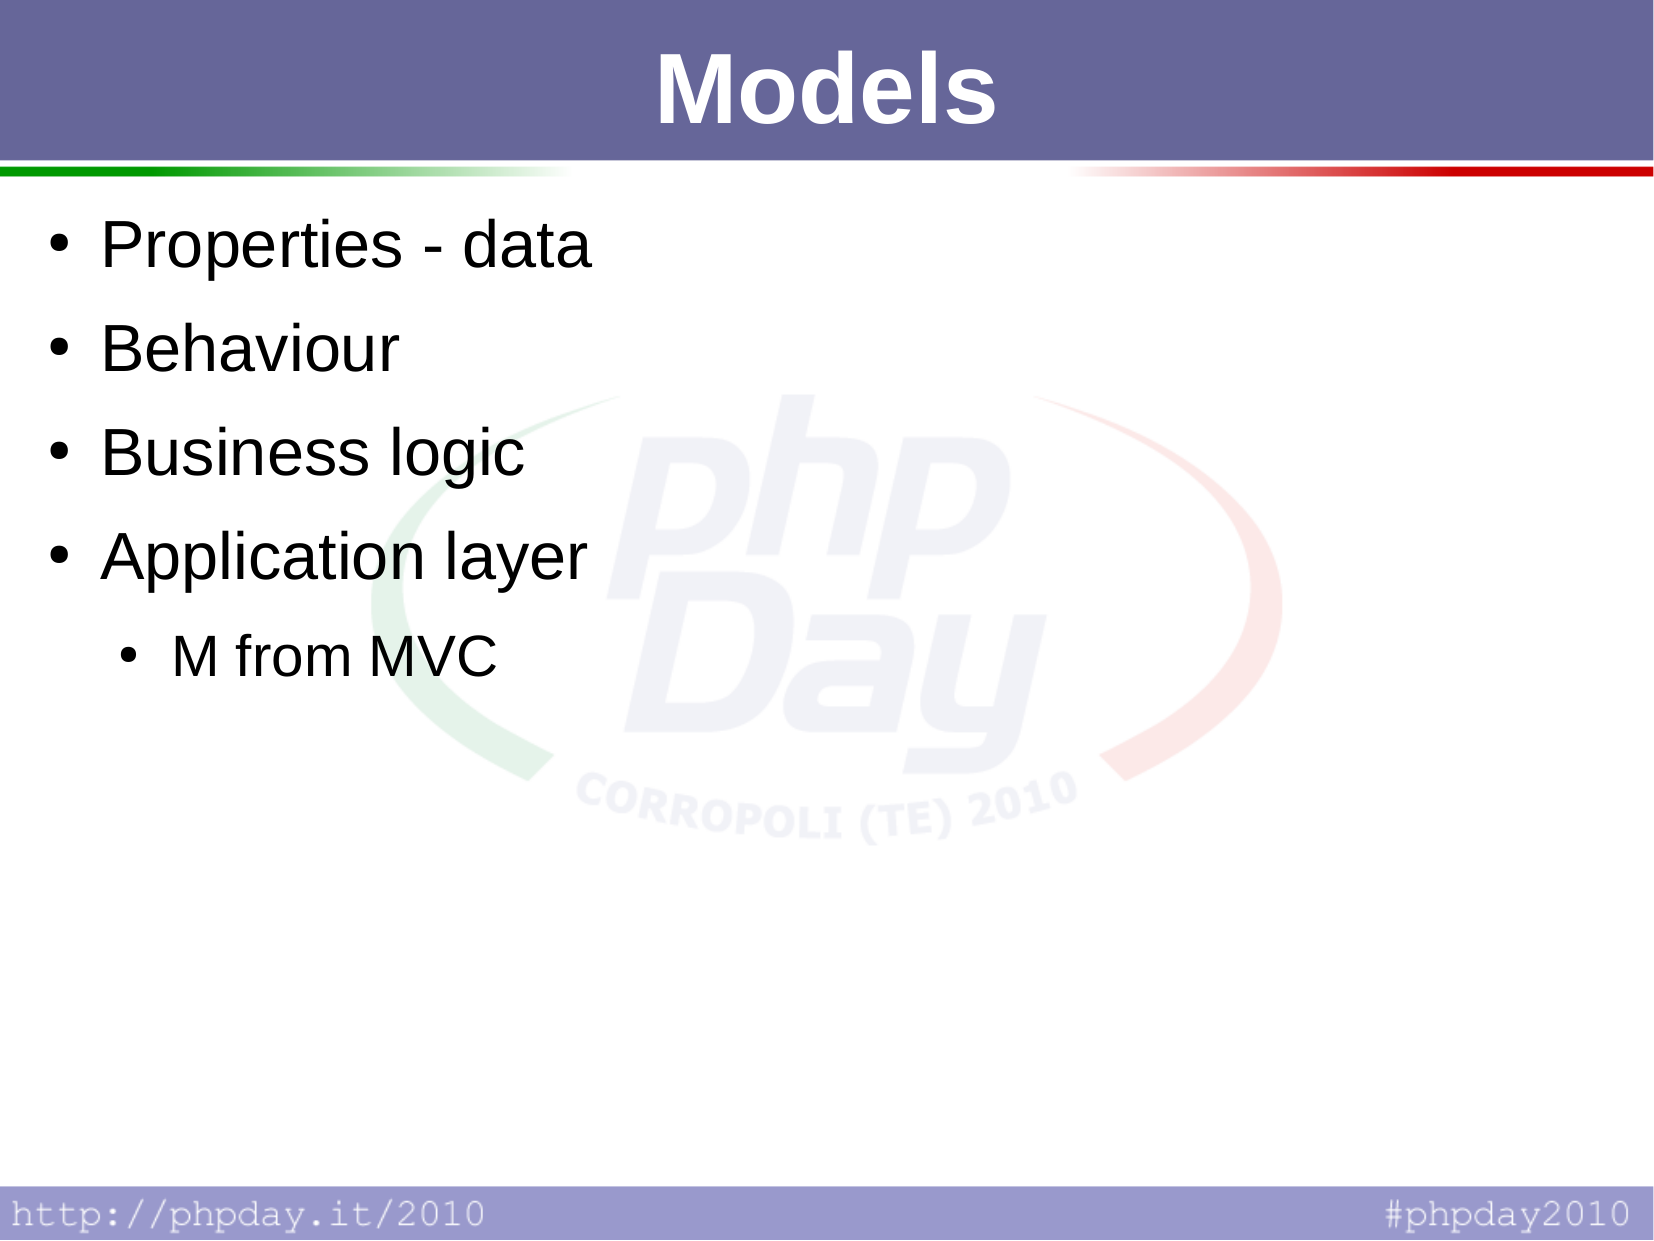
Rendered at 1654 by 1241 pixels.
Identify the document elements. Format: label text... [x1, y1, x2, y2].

title Models [29, 0, 1625, 178]
picture [0, 0, 1654, 1240]
list Properties - data Behaviour Business logic Application layer M from MVC [29, 206, 1625, 1094]
